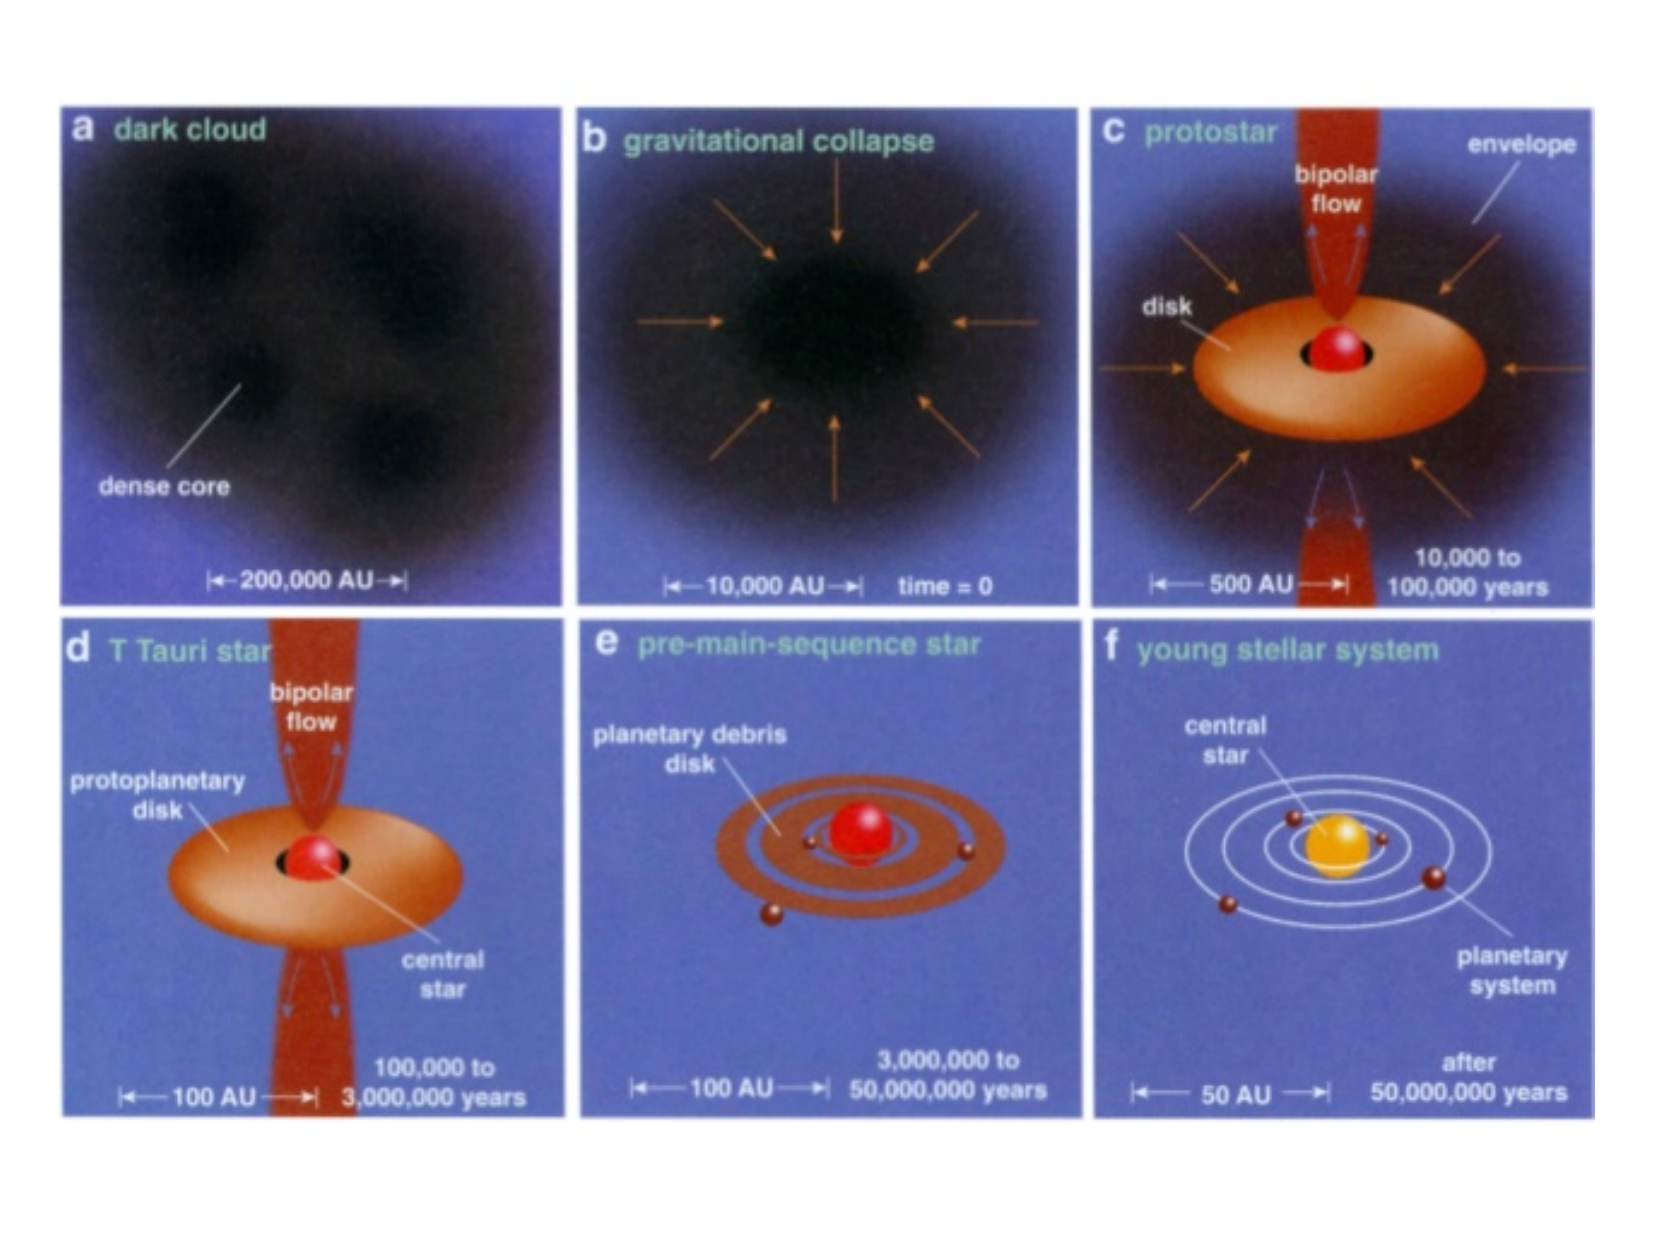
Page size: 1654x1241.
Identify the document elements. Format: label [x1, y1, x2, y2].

picture [58, 43, 1595, 1197]
